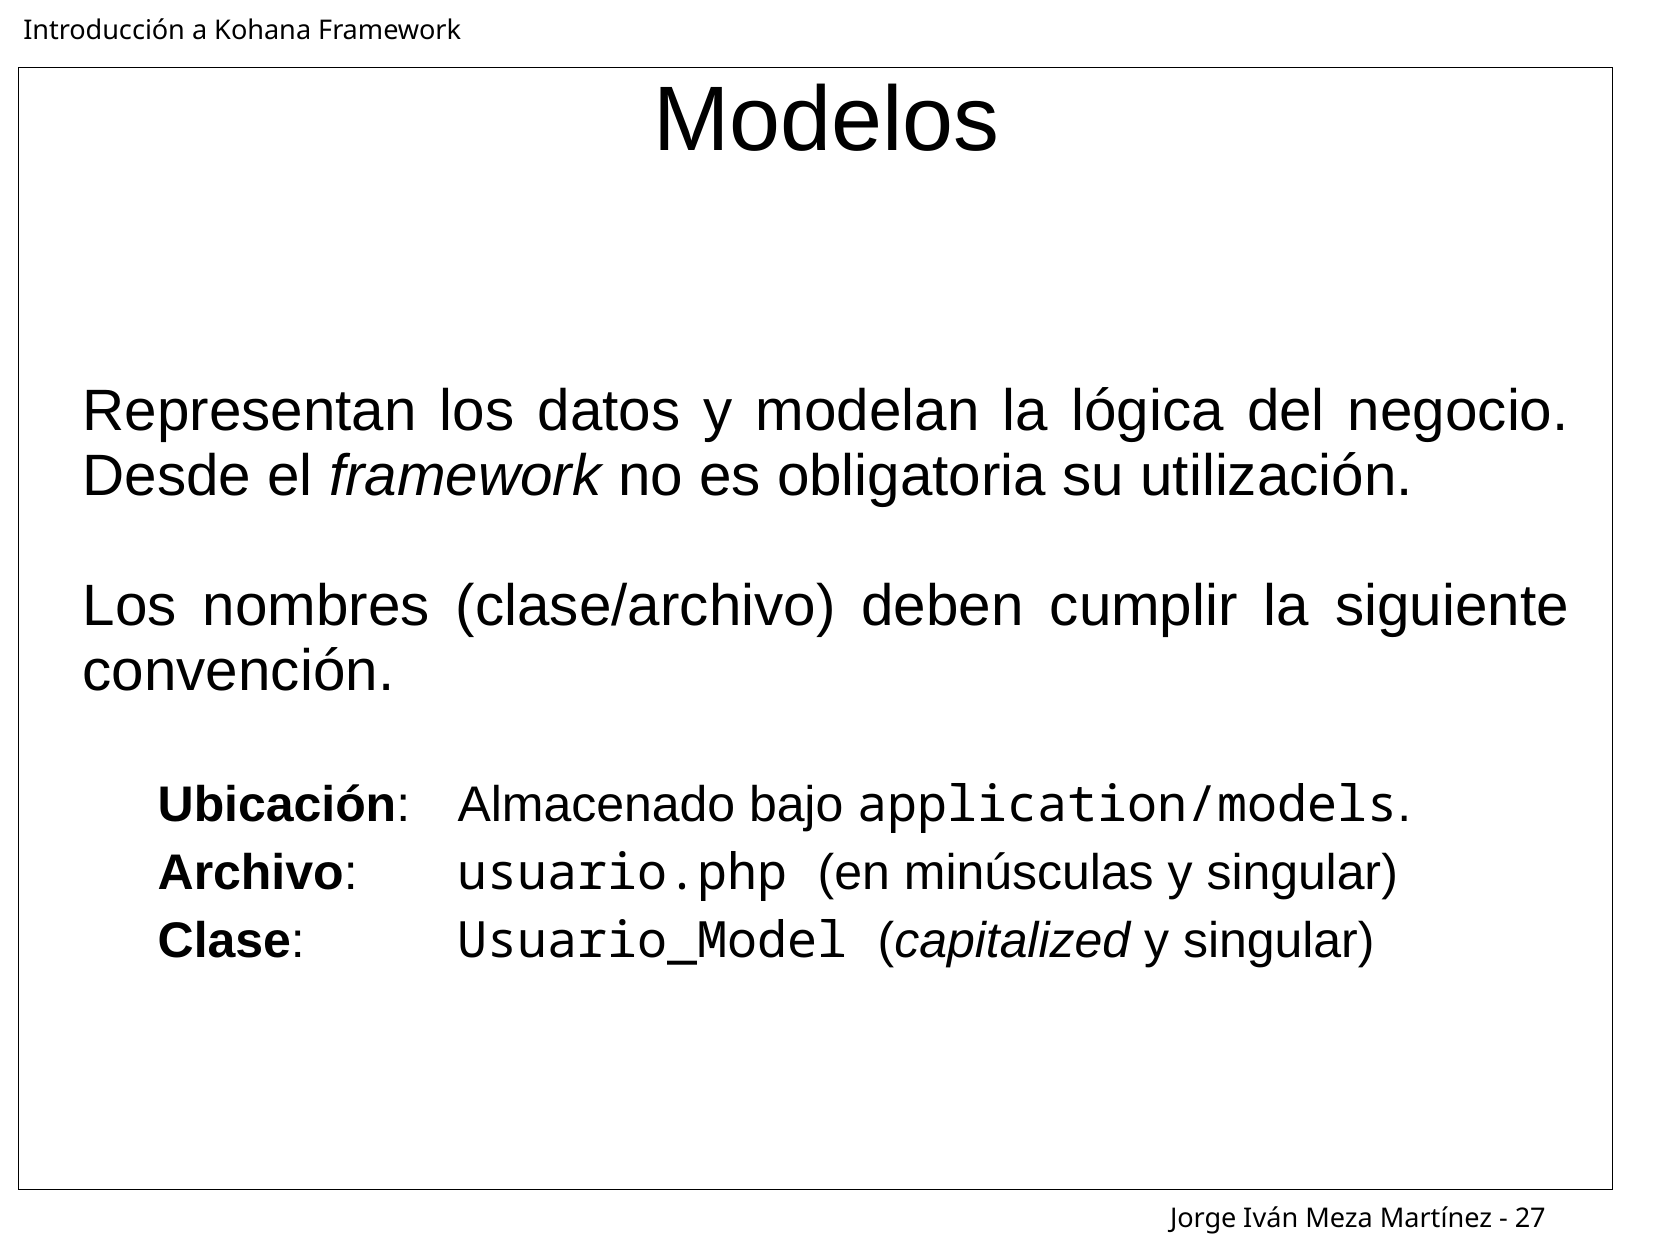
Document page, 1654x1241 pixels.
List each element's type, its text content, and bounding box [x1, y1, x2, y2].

title Modelos [82, 56, 1571, 181]
subtitle Representan los datos y modelan la lógica del negocio. Desde el framework no es obligatoria su utilización. Los nombres (clase/archivo) deben cumplir la siguiente convención. Ubicación: Almacenado bajo application/models. Archivo: usuario.php (en minúsculas y singular) Clase: Usuario_Model (capitalized y singular) [82, 194, 1571, 1156]
